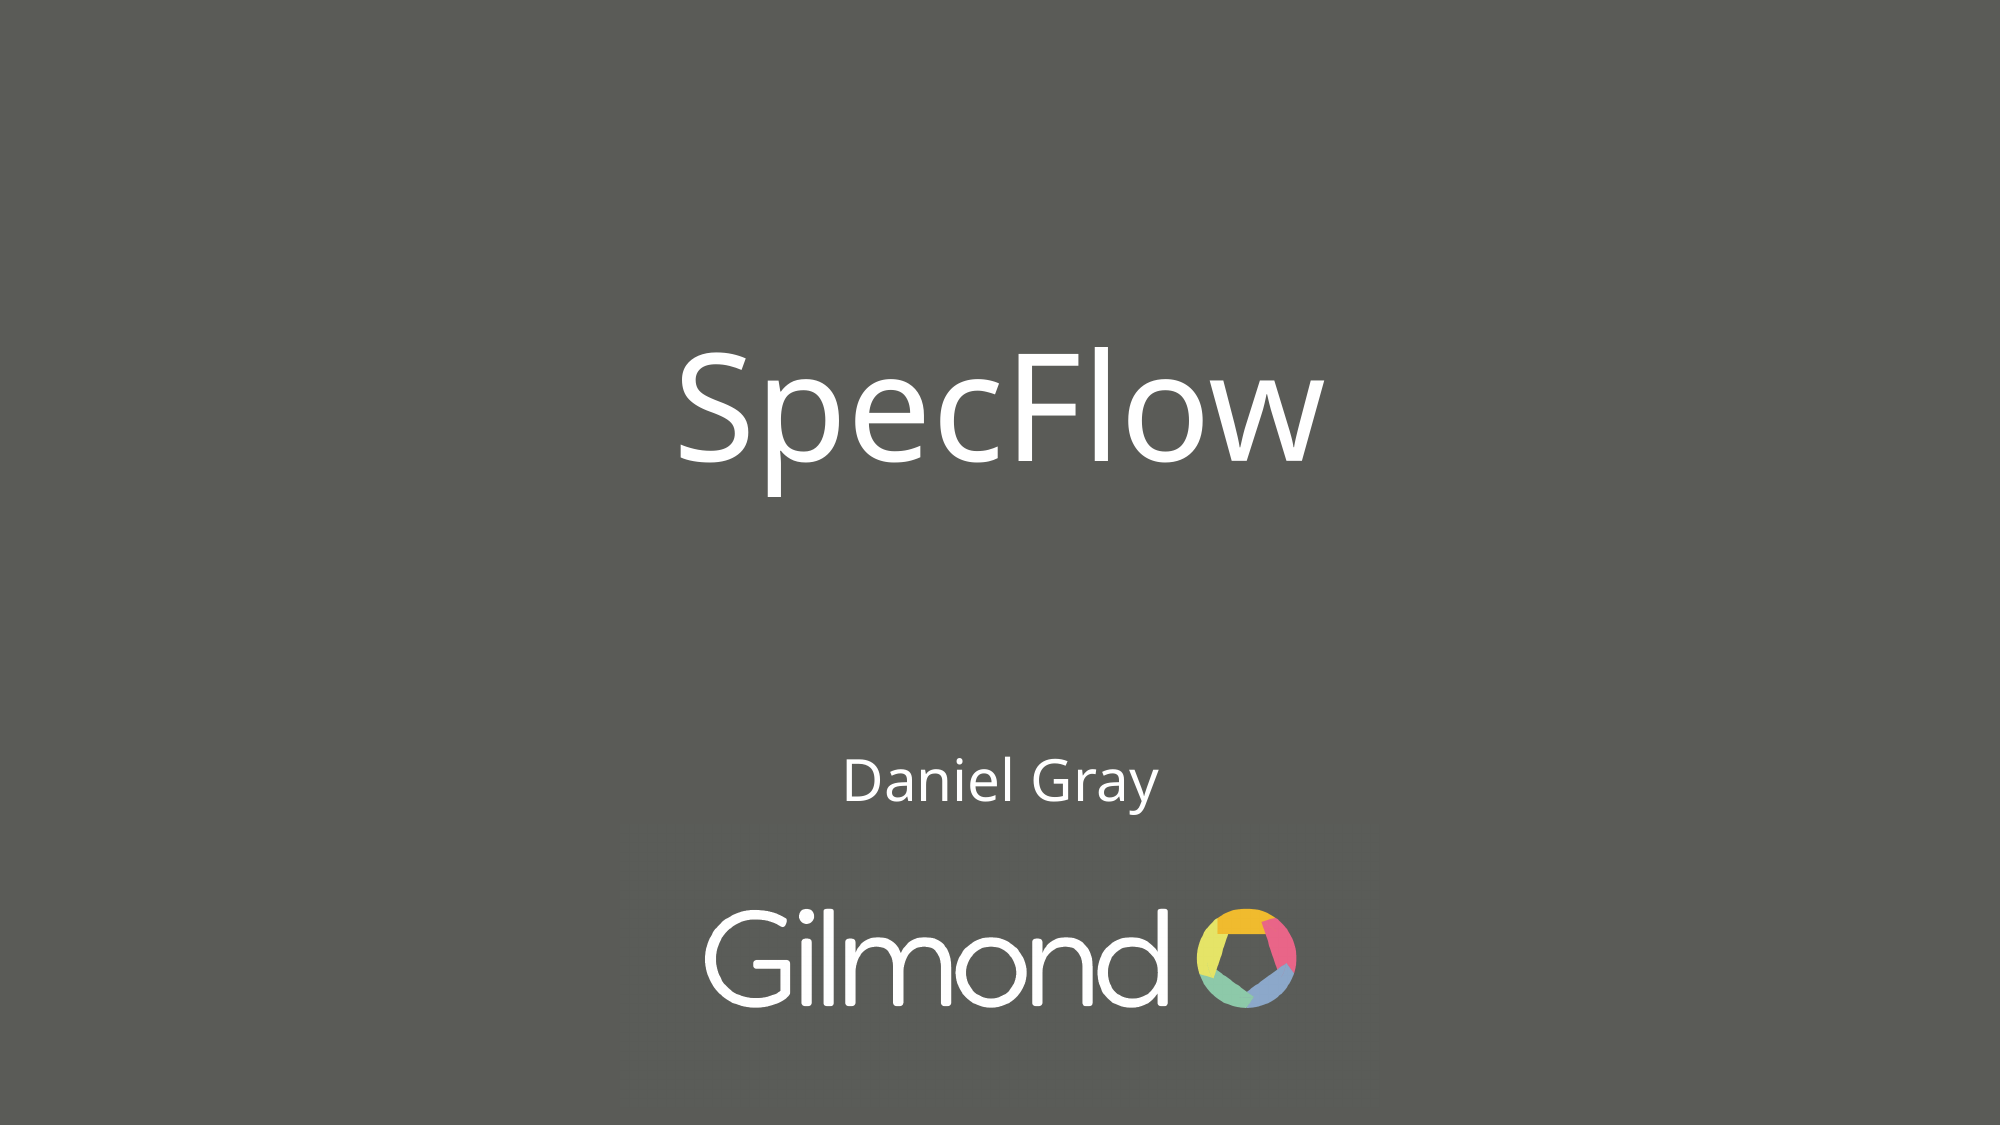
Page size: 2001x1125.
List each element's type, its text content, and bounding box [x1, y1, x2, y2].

subtitle SpecFlow [249, 211, 1750, 581]
subtitle Daniel Gray [249, 581, 1750, 985]
picture [620, 824, 1380, 1108]
